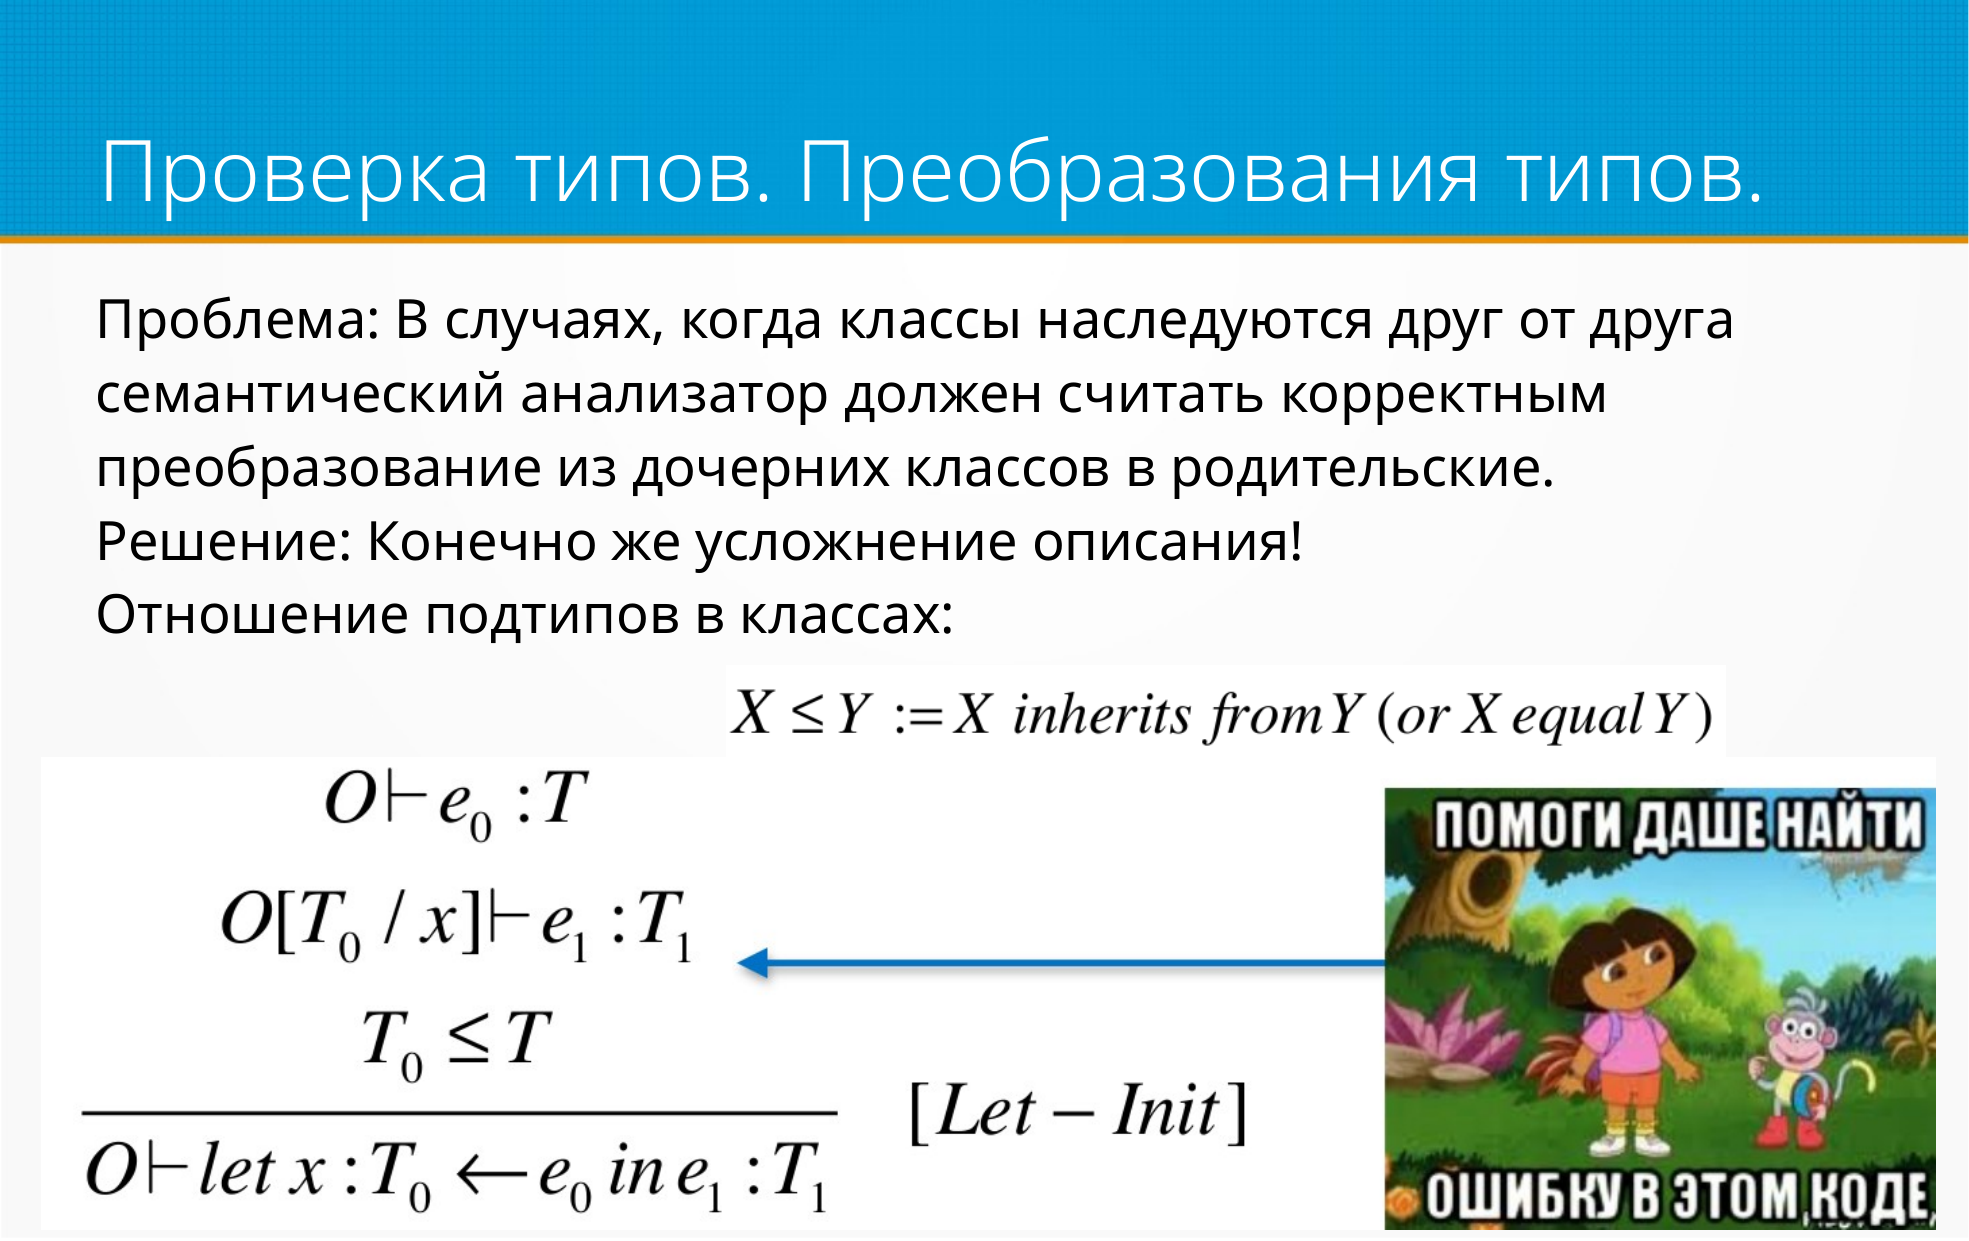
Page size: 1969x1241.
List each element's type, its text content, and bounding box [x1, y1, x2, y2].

text_box Проблема: В случаях, когда классы наследуются друг от друга семантический анализатор должен считать корректным преобразование из дочерних классов в родительские. Решение: Конечно же усложнение описания! Отношение подтипов в классах: [90, 270, 1898, 661]
picture [0, 233, 1969, 1241]
title Проверка типов. Преобразования типов. [98, 19, 1870, 227]
